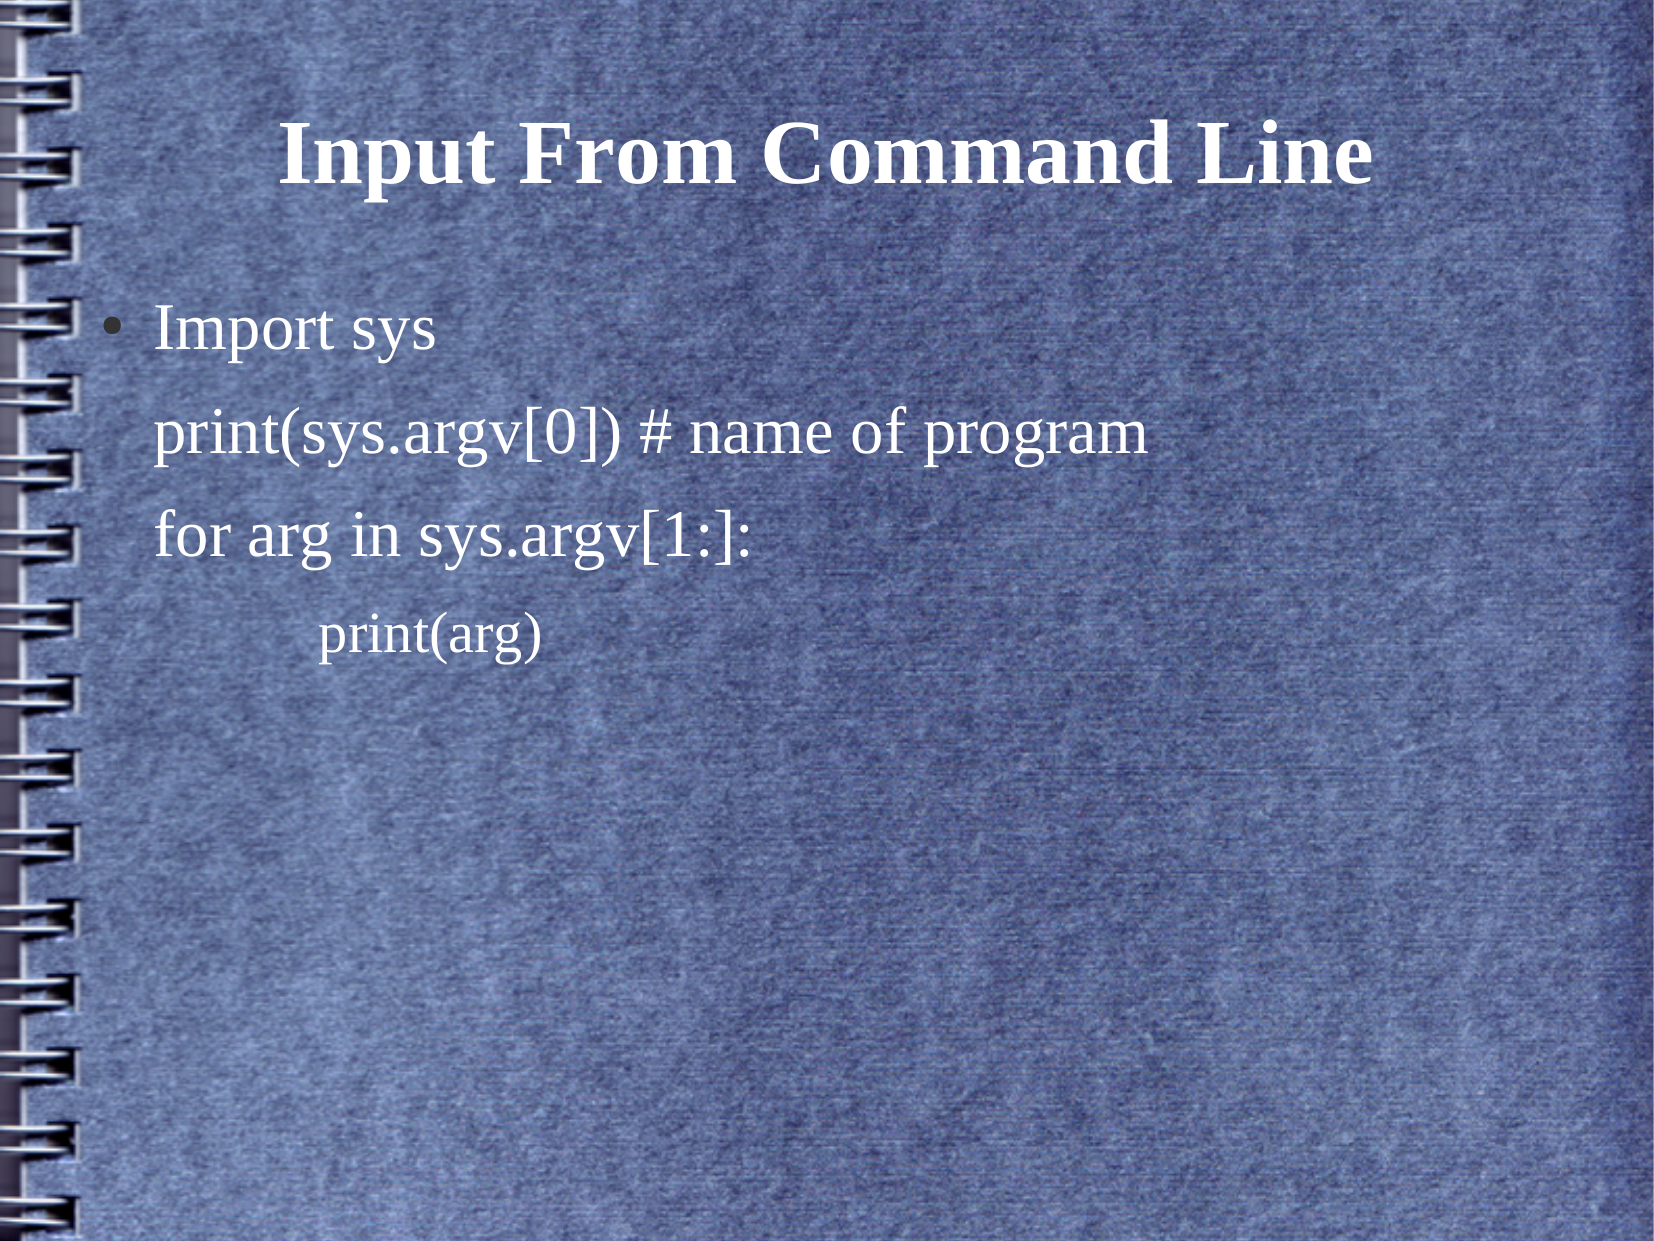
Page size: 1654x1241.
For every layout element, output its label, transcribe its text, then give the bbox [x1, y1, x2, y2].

picture [0, 0, 1654, 1241]
title Input From Command Line [82, 49, 1571, 257]
list Import sys print(sys.argv[0]) # name of program for arg in sys.argv[1:]: print(arg) [82, 290, 1571, 1109]
